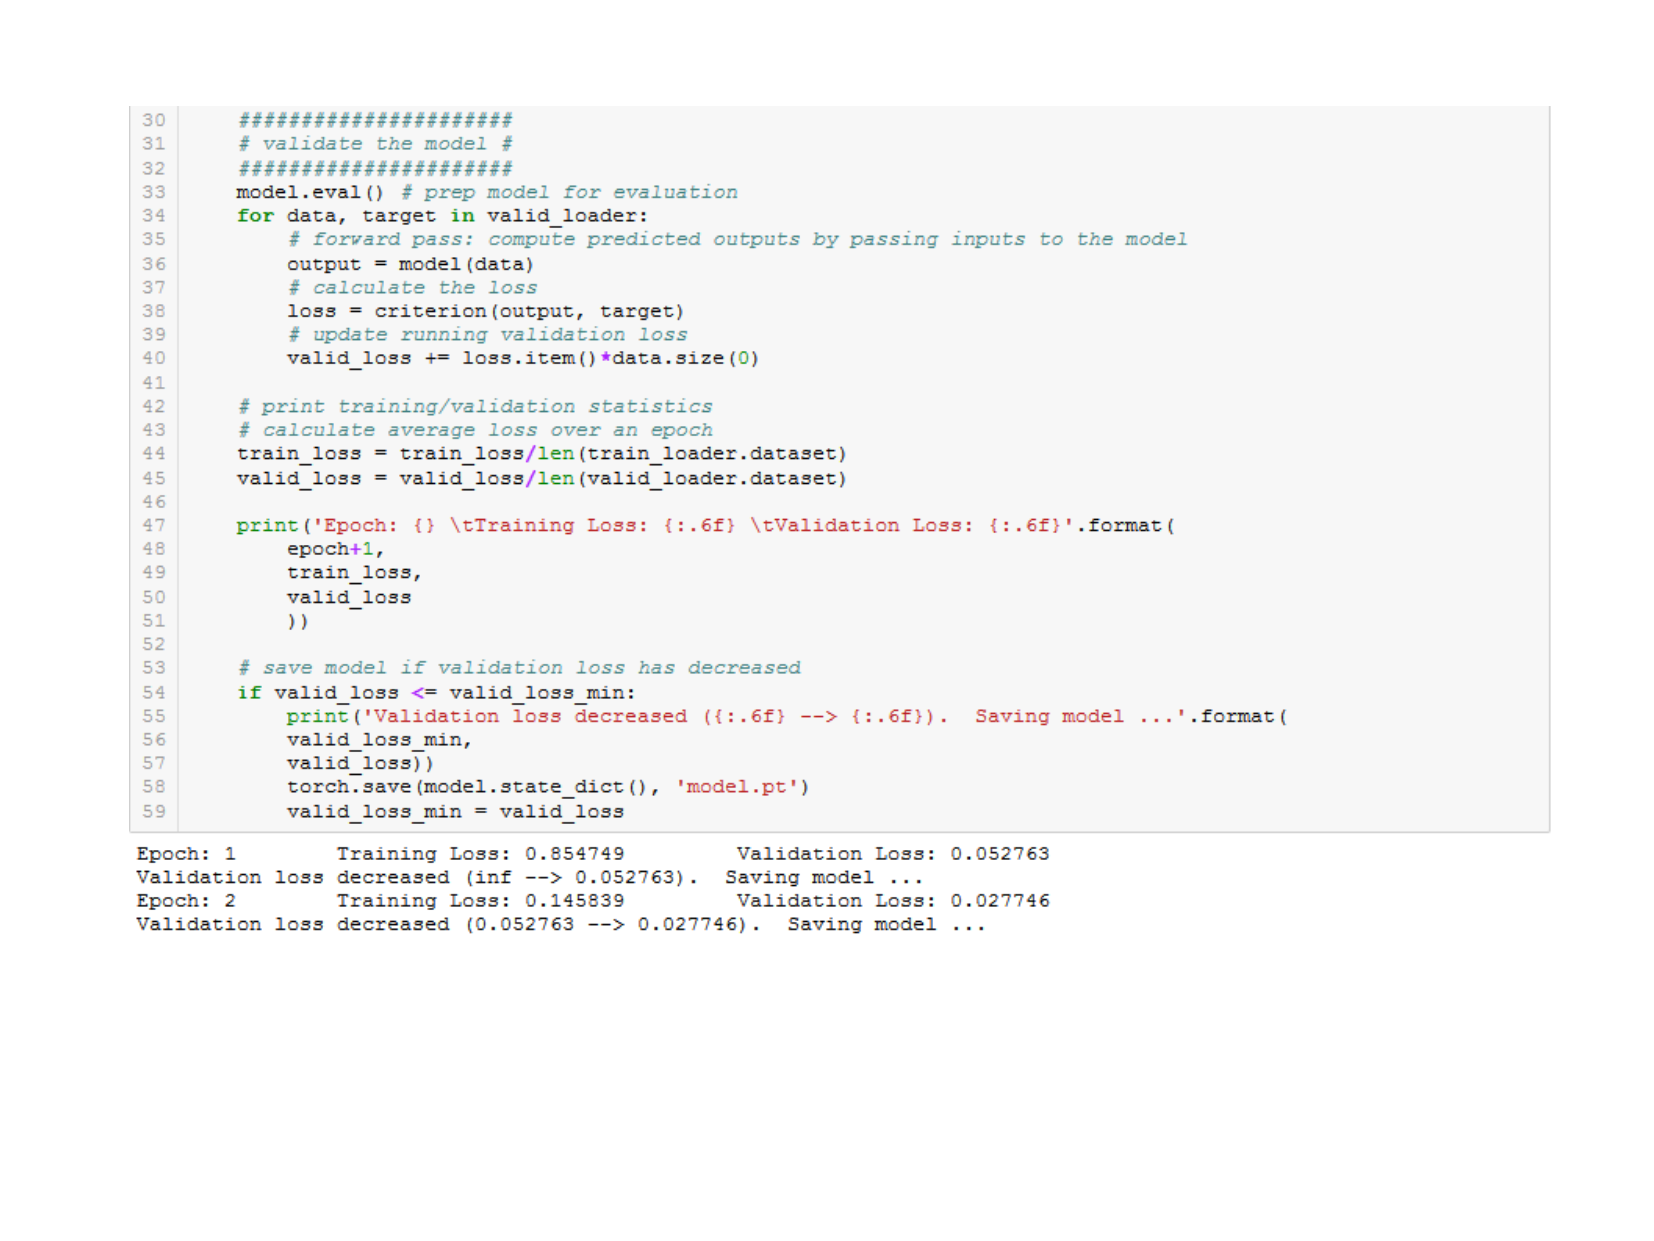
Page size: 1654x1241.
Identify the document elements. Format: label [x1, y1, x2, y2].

picture [129, 106, 1554, 946]
